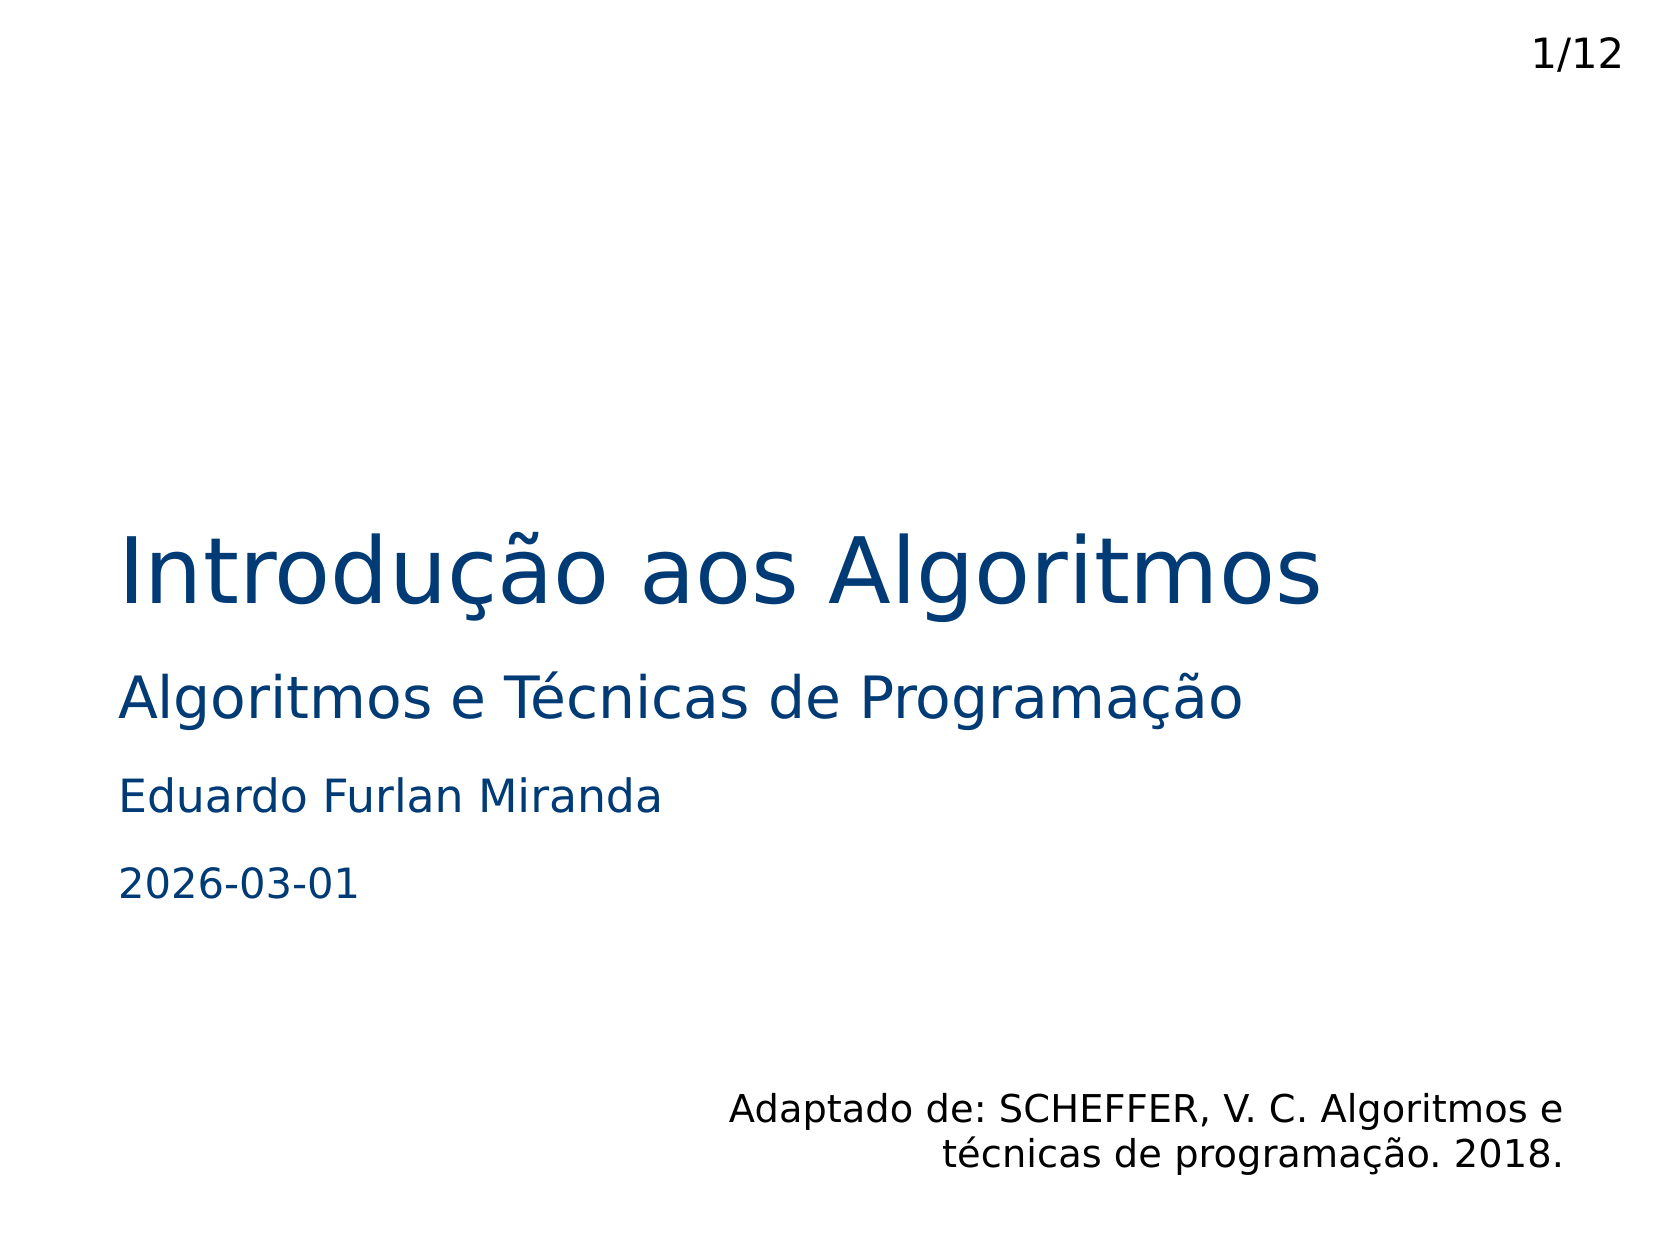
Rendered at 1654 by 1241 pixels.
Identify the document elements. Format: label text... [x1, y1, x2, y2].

list Introdução aos Algoritmos Algoritmos e Técnicas de Programação Eduardo Furlan Miranda 2026-03-01 [118, 501, 1625, 1211]
list Adaptado de: SCHEFFER, V. C. Algoritmos e técnicas de programação. 2018. [708, 1086, 1565, 1211]
